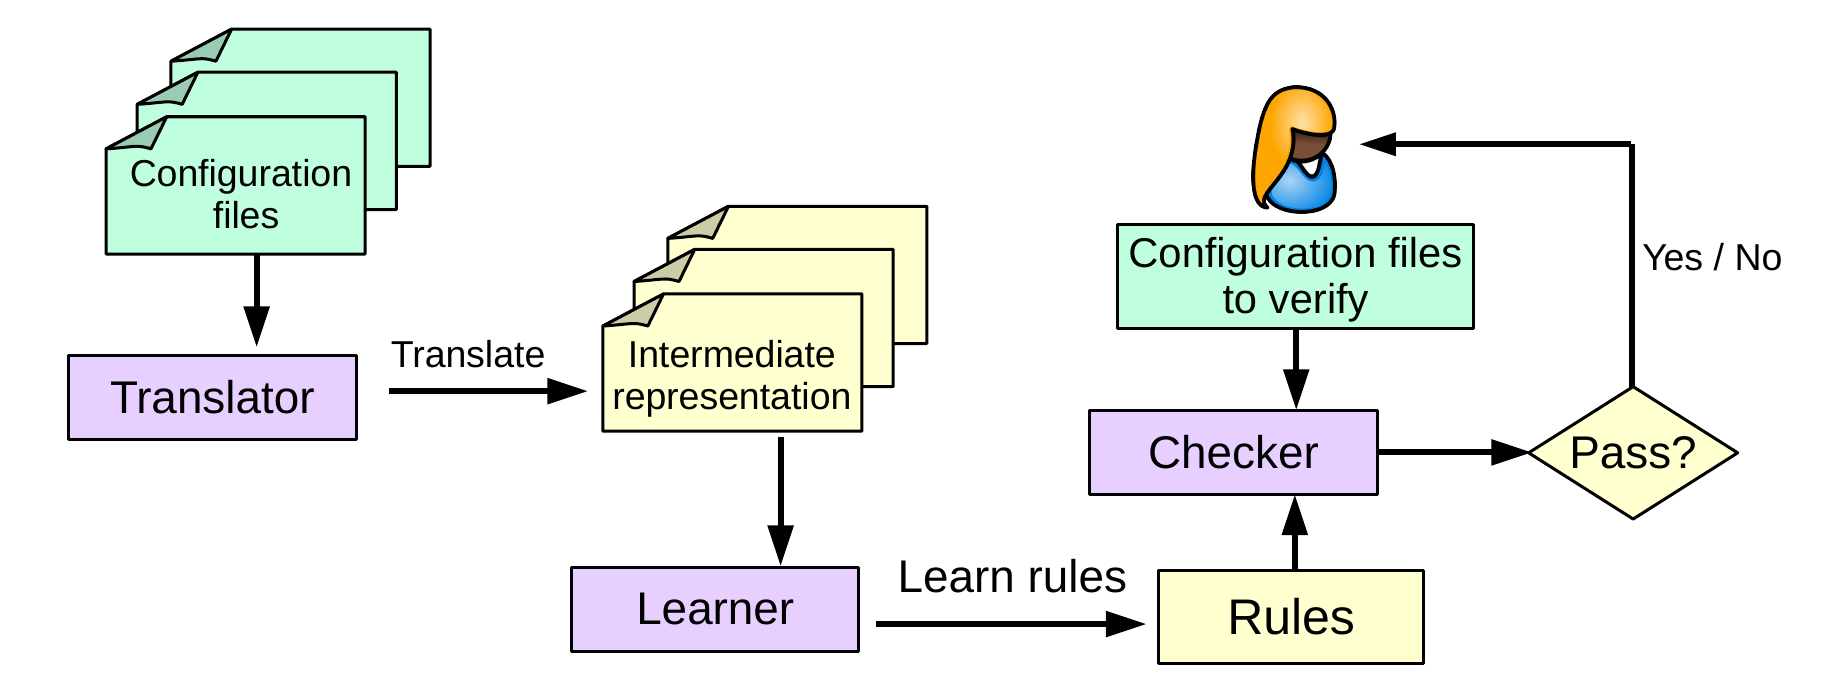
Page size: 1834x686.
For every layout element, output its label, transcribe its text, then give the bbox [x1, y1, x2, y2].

text_box Learner [571, 567, 859, 652]
text_box Yes / No [1635, 228, 1805, 286]
text_box [602, 425, 862, 432]
text_box [115, 29, 431, 167]
picture [1251, 85, 1337, 214]
text_box Configuration files [96, 144, 397, 244]
text_box Learn rules [882, 543, 1234, 610]
text_box Checker [1089, 410, 1378, 495]
text_box Configuration files to verify [1117, 224, 1474, 329]
text_box [106, 244, 366, 255]
text_box Pass? [1528, 386, 1738, 520]
text_box [604, 206, 927, 387]
text_box Translate [376, 325, 727, 383]
text_box Rules [1158, 570, 1424, 664]
text_box Translator [68, 355, 357, 440]
text_box Intermediate representation [581, 325, 882, 425]
